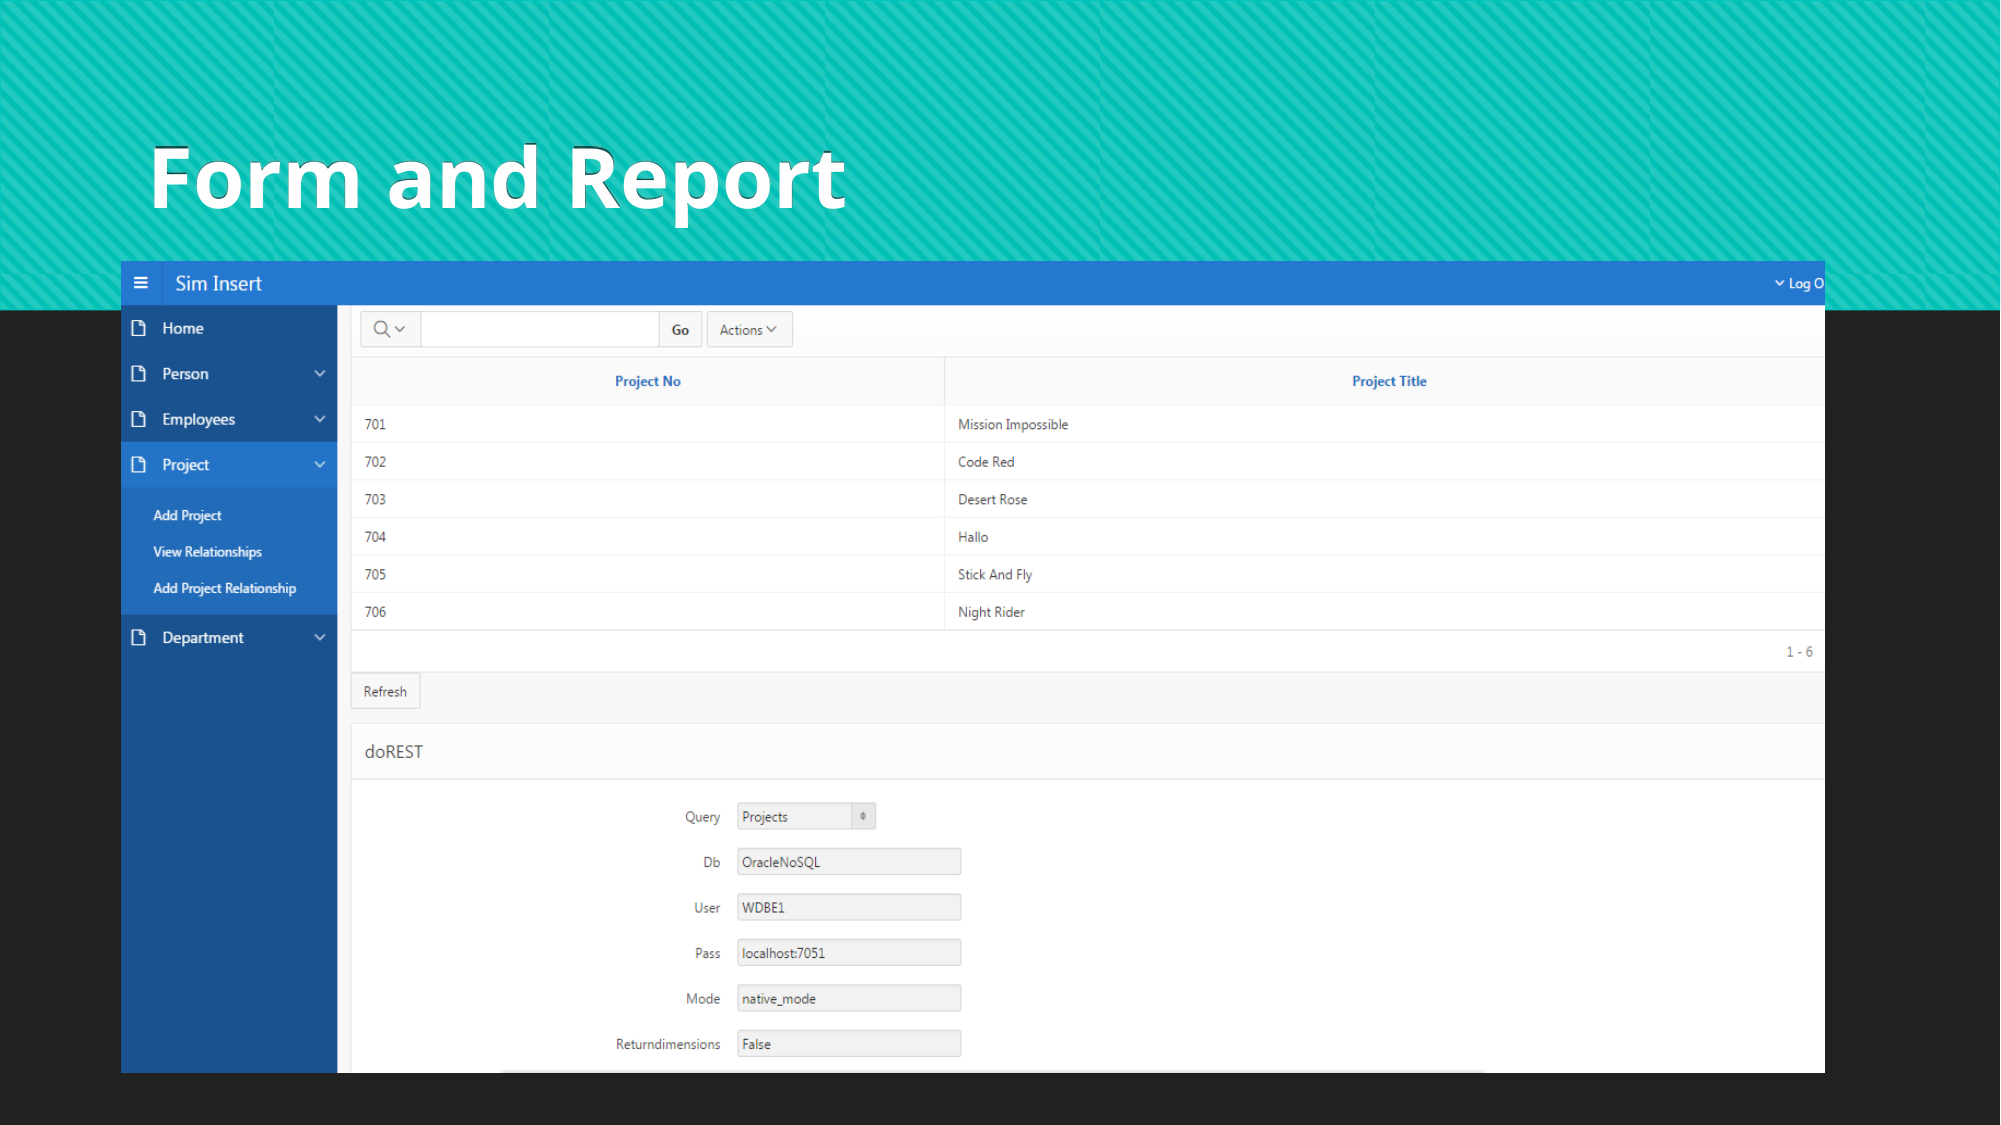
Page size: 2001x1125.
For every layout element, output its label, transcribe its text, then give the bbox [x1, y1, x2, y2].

picture [121, 261, 1825, 1073]
title Form and Report [132, 73, 1868, 233]
